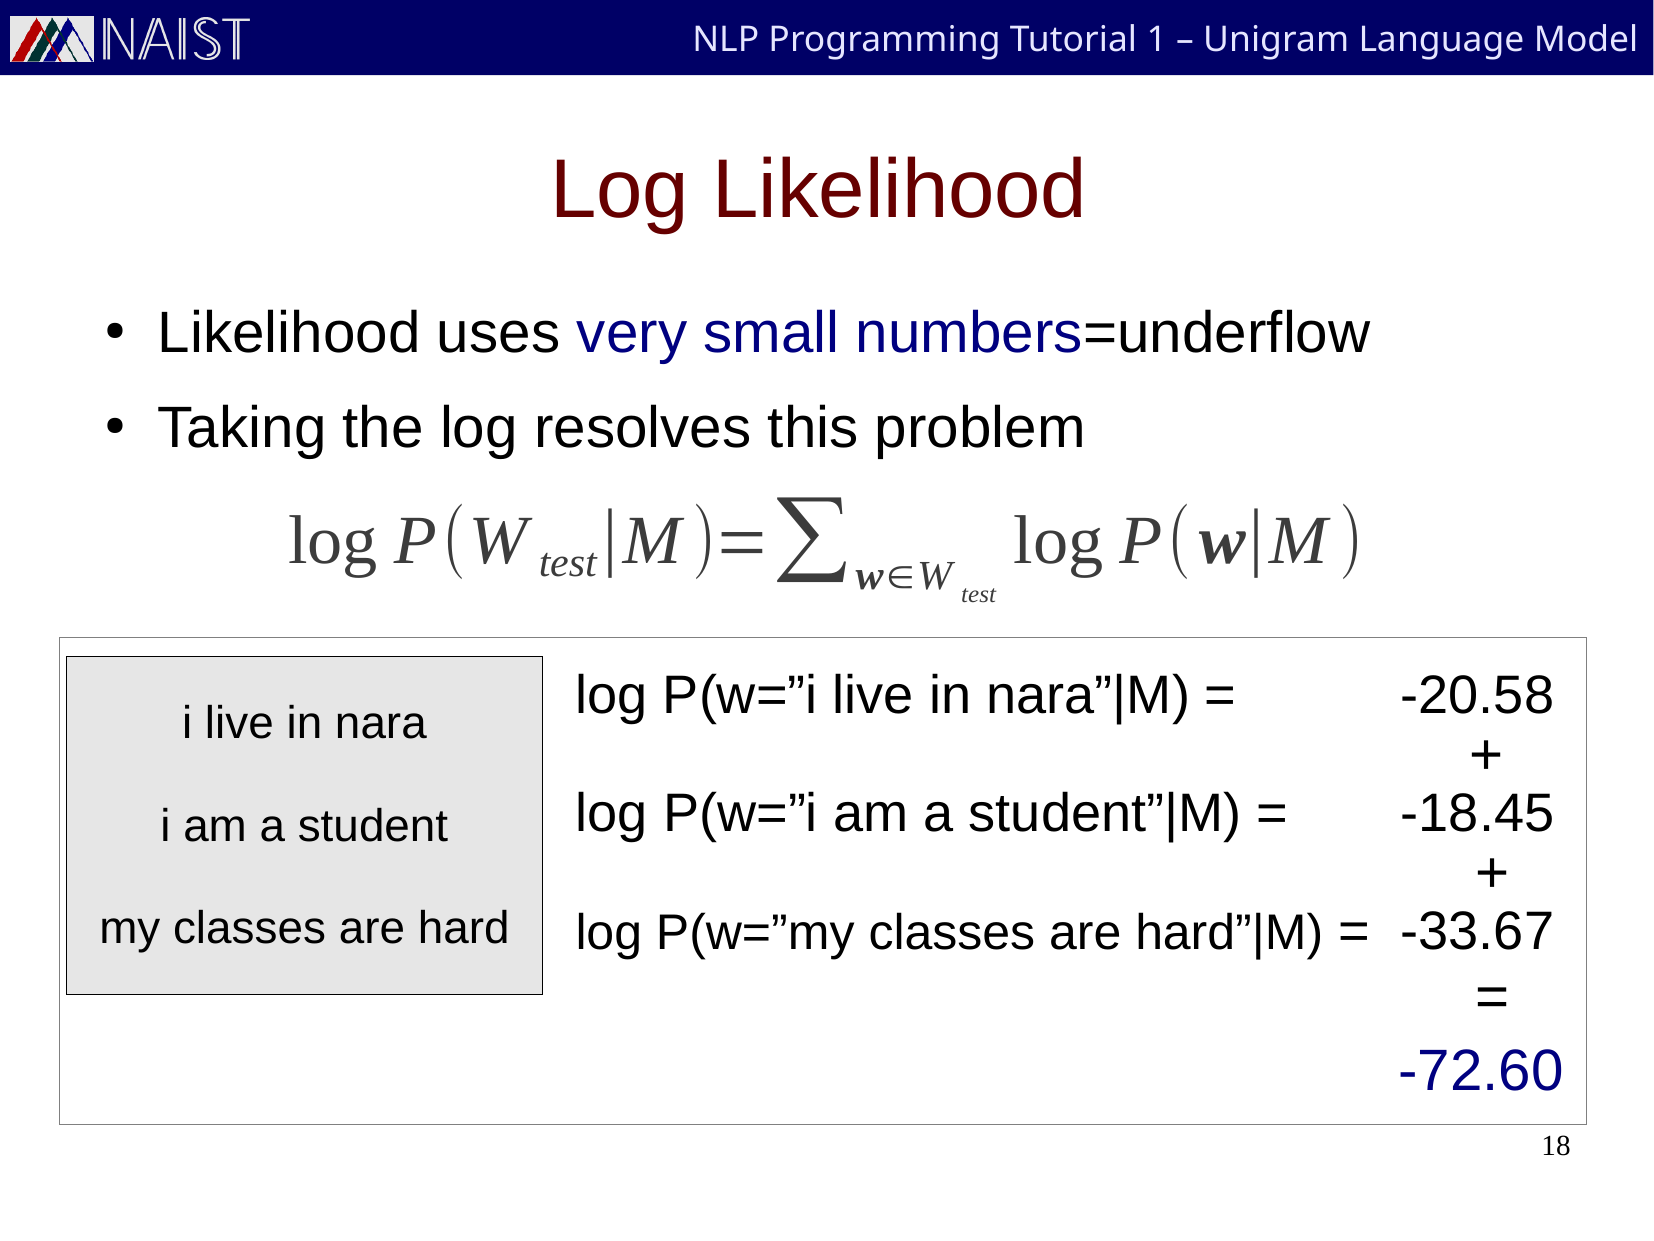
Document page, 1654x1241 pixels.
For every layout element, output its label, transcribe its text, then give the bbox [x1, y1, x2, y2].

text_box -72.60 [1383, 1030, 1579, 1111]
text_box i live in nara i am a student my classes are hard [66, 656, 543, 995]
text_box = [1460, 956, 1525, 1037]
text_box log P(w=”i am a student”|M) = -18.45 [560, 774, 1585, 851]
chart [270, 490, 1381, 606]
title Log Likelihood [75, 92, 1564, 285]
picture [102, 17, 251, 60]
picture [10, 16, 94, 62]
text_box log P(w=”i live in nara”|M) = -20.58 [560, 656, 1585, 733]
list Likelihood uses very small numbers=underflow Taking the log resolves this problem [86, 300, 1576, 460]
text_box + [1460, 832, 1520, 921]
text_box log P(w=”my classes are hard”|M) = -33.67 [560, 892, 1585, 969]
text_box + [1454, 714, 1519, 795]
